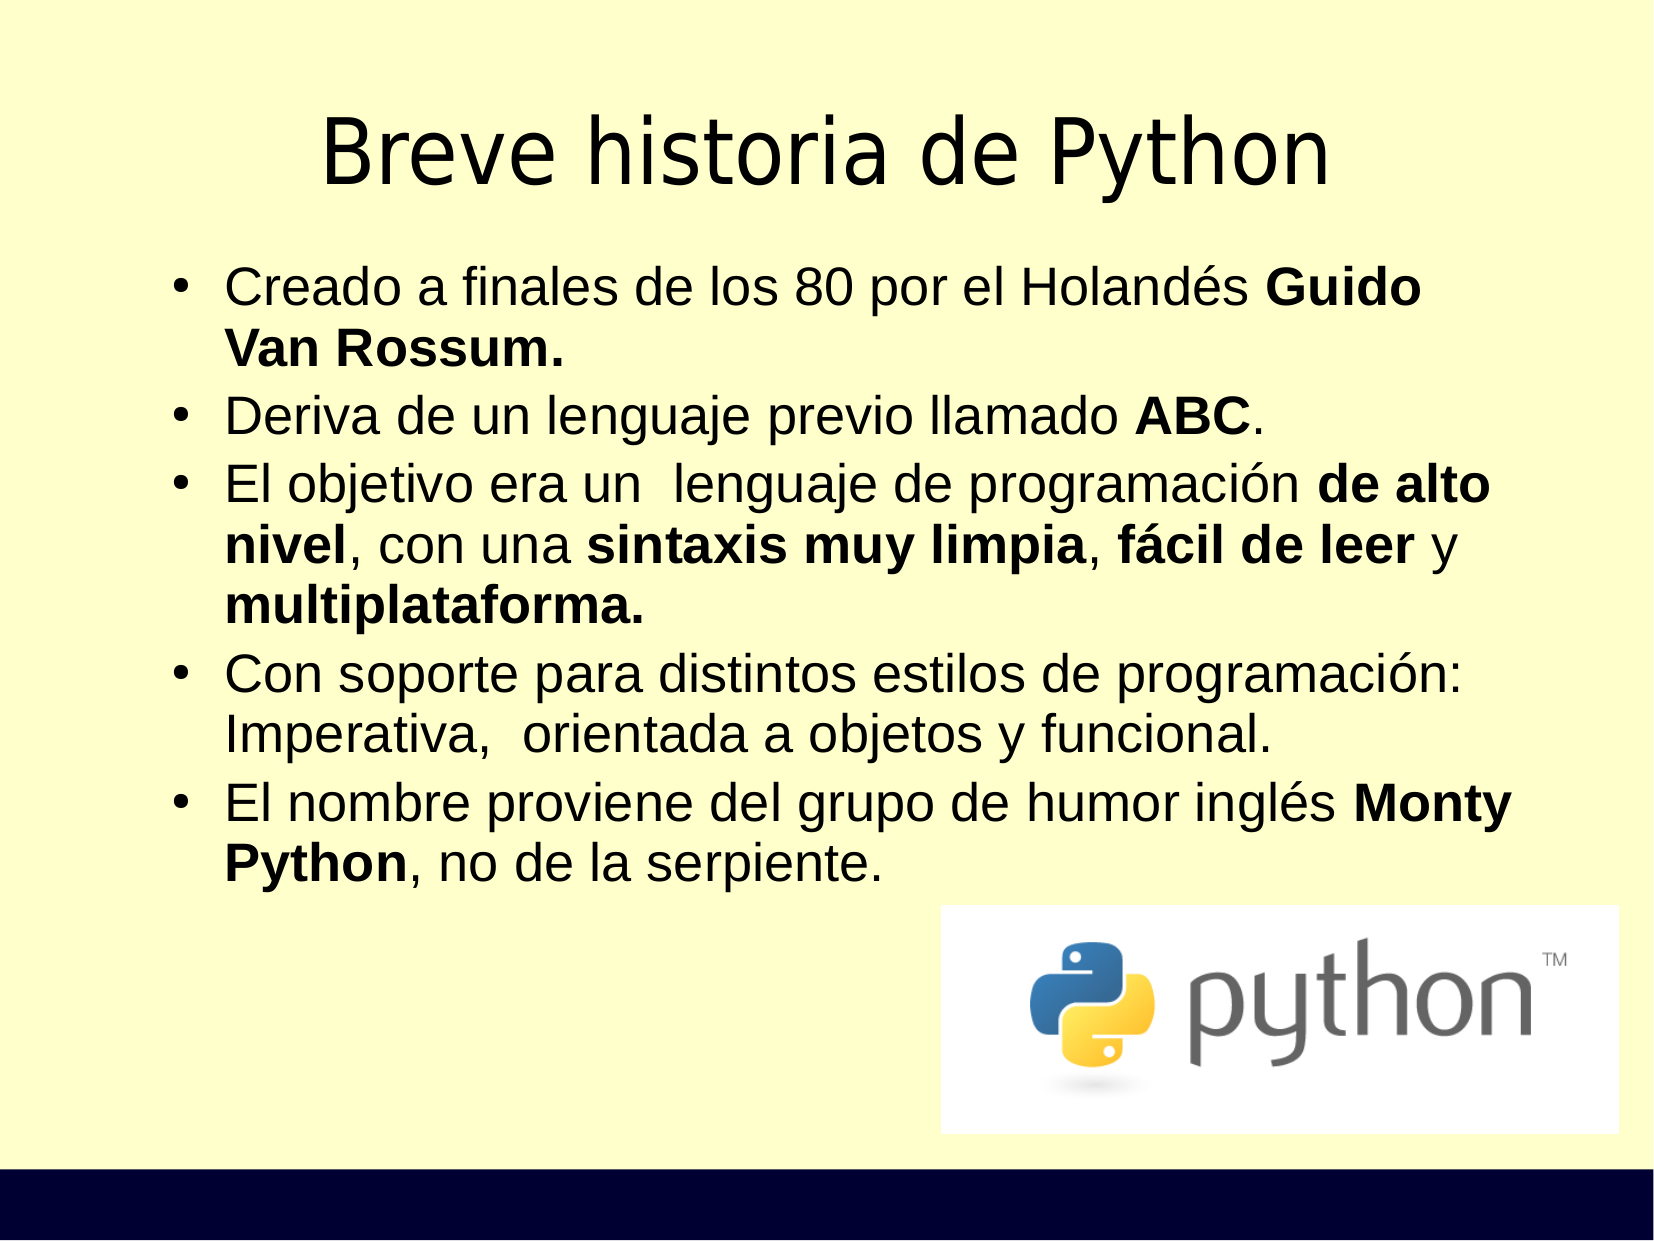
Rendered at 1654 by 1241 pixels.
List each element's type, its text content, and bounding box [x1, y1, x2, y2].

picture [941, 905, 1619, 1134]
title Breve historia de Python [82, 49, 1571, 257]
list Creado a finales de los 80 por el Holandés Guido Van Rossum. Deriva de un lenguaje previo llamado ABC. El objetivo era un lenguaje de programación de alto nivel, con una sintaxis muy limpia, fácil de leer y multiplataforma. Con soporte para distintos estilos de programación: Imperativa, orientada a objetos y funcional. El nombre proviene del grupo de humor inglés Monty Python, no de la serpiente. [153, 256, 1526, 1111]
